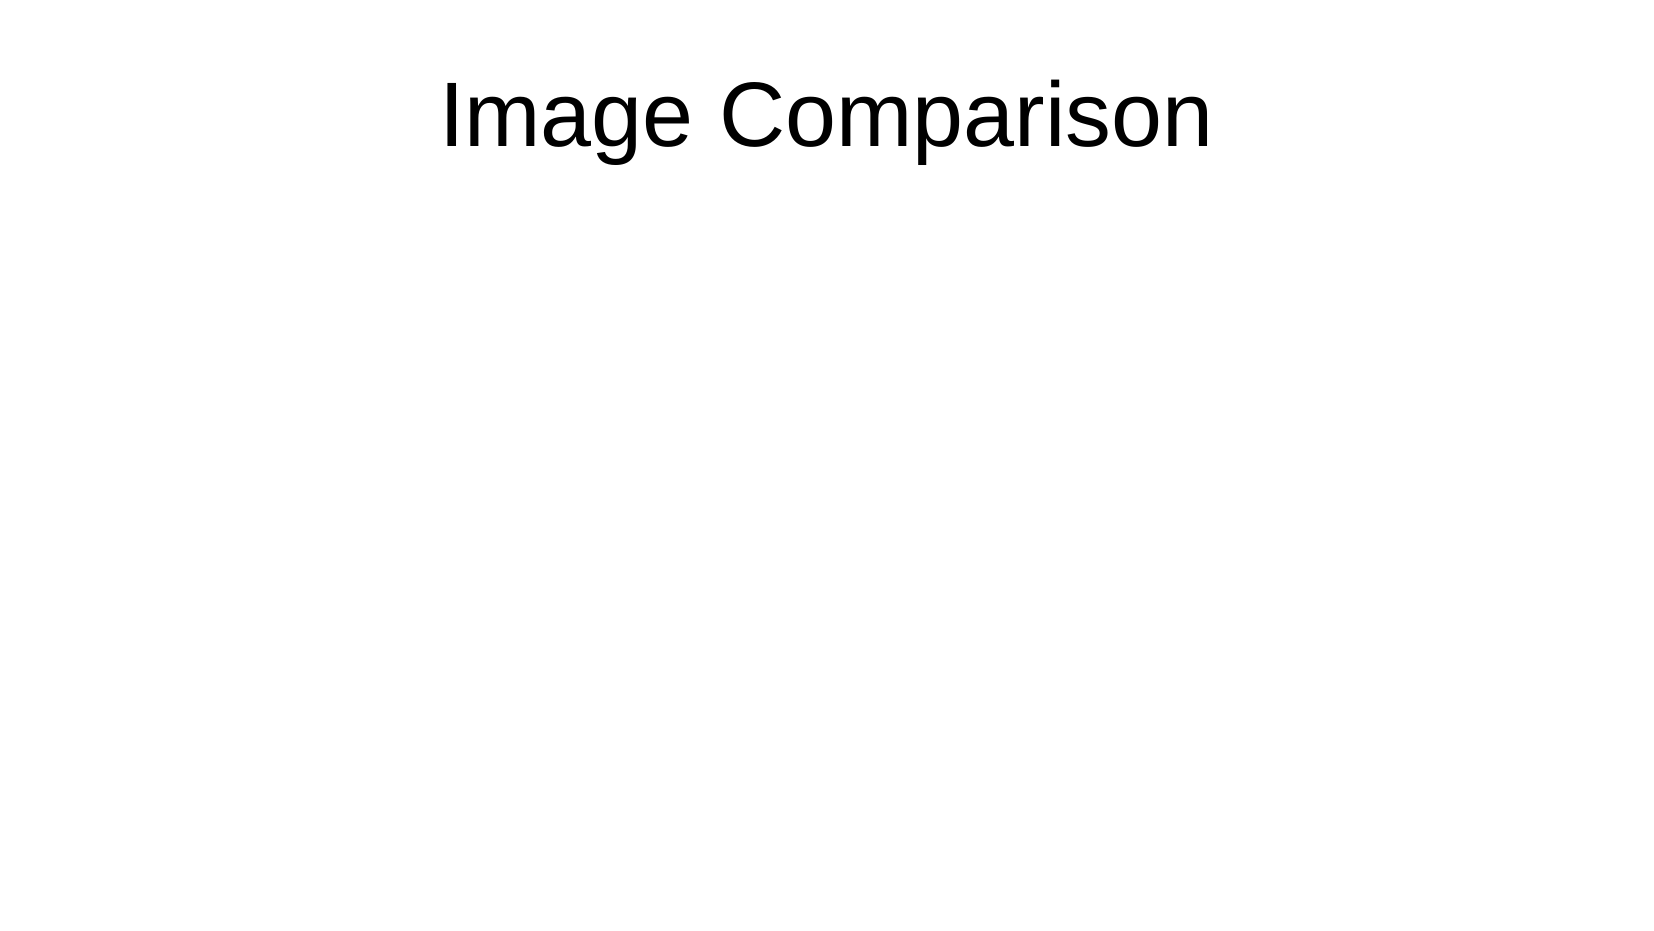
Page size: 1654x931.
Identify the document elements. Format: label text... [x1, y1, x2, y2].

title Image Comparison [82, 37, 1571, 193]
